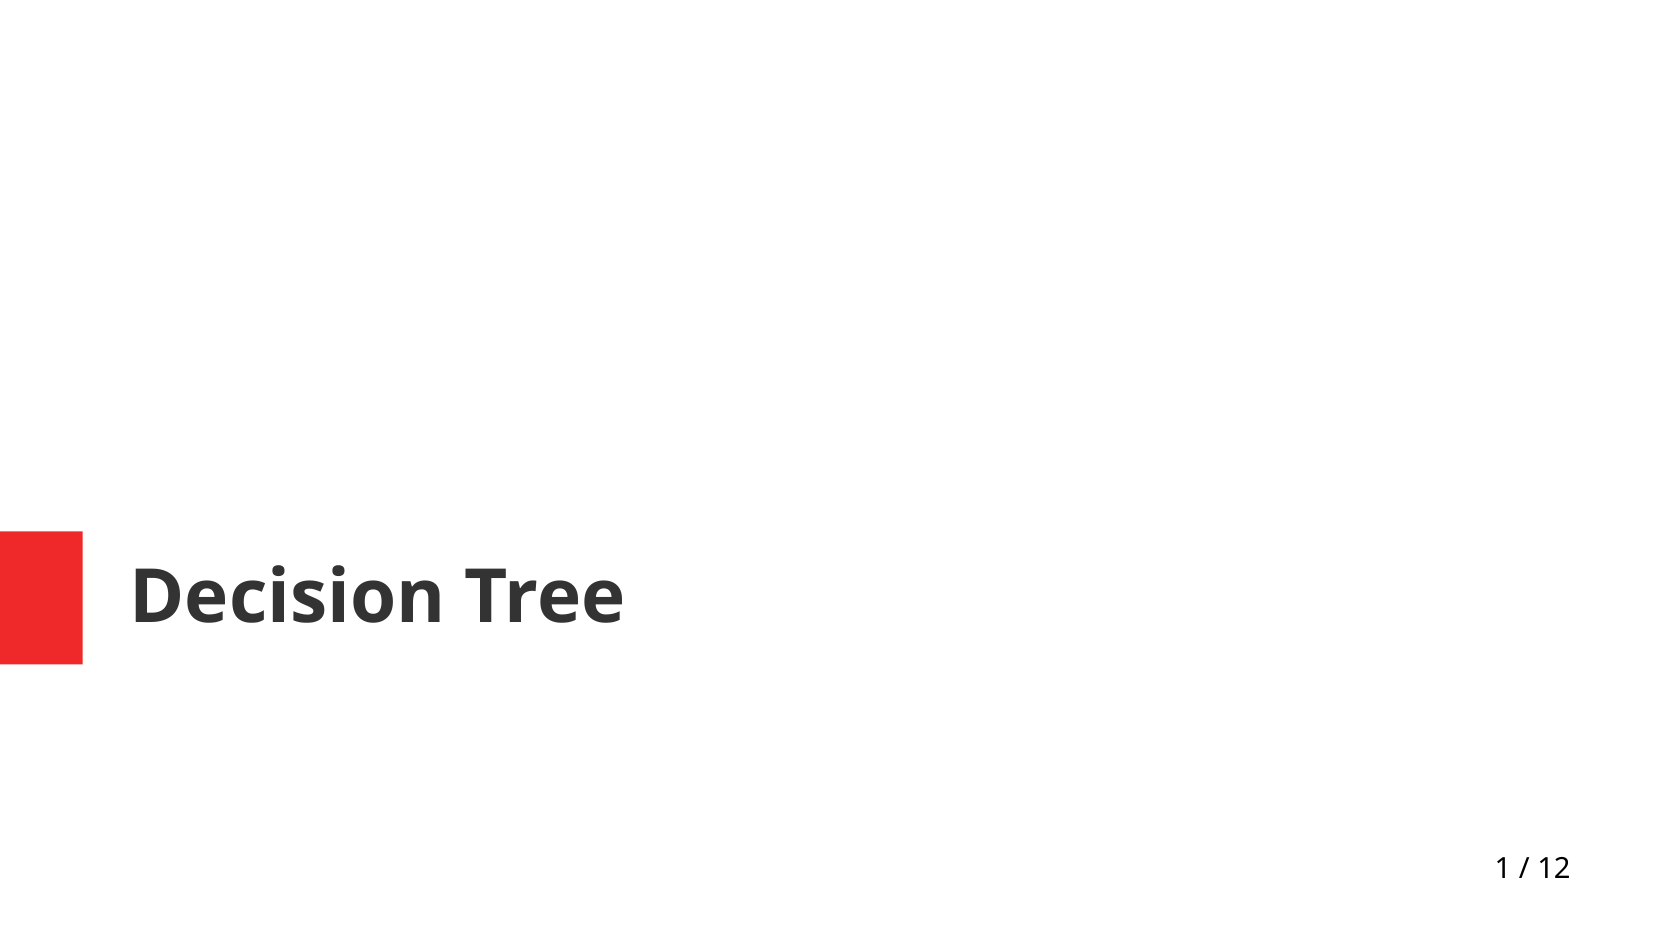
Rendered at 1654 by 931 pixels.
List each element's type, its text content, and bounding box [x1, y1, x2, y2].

title Decision Tree [129, 504, 1536, 682]
